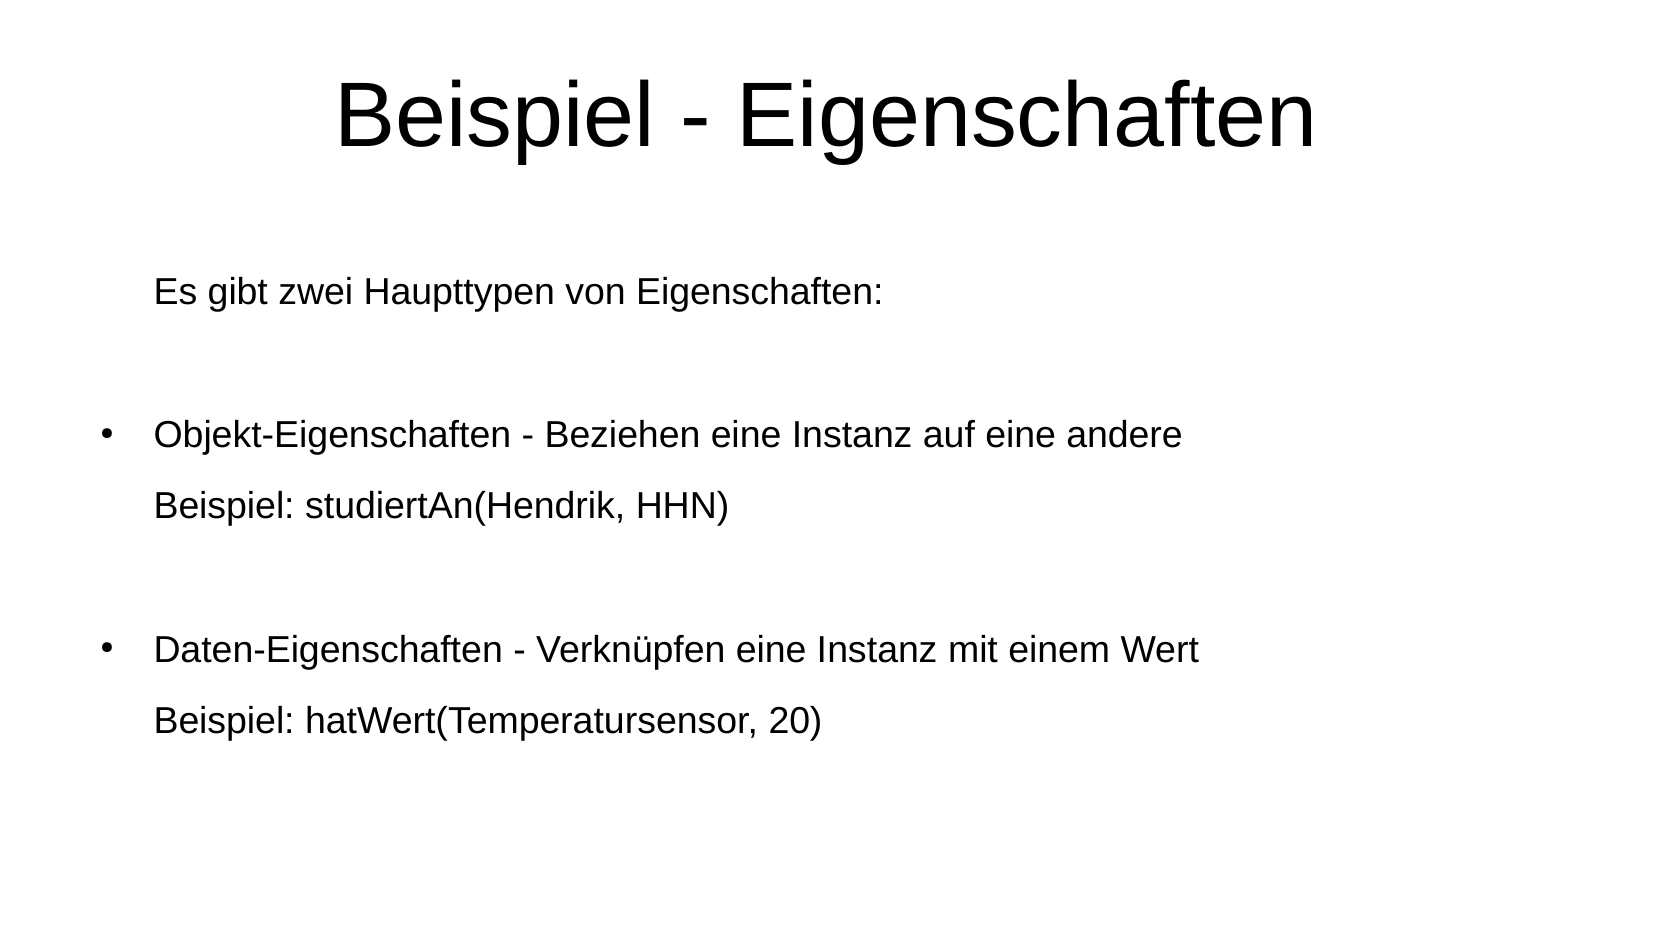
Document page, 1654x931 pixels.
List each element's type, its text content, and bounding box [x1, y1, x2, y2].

title Beispiel - Eigenschaften [82, 37, 1571, 193]
list Es gibt zwei Haupttypen von Eigenschaften: Objekt-Eigenschaften - Beziehen eine Instanz auf eine andere Beispiel: studiertAn(Hendrik, HHN) Daten-Eigenschaften - Verknüpfen eine Instanz mit einem Wert Beispiel: hatWert(Temperatursensor, 20) [82, 217, 1571, 758]
